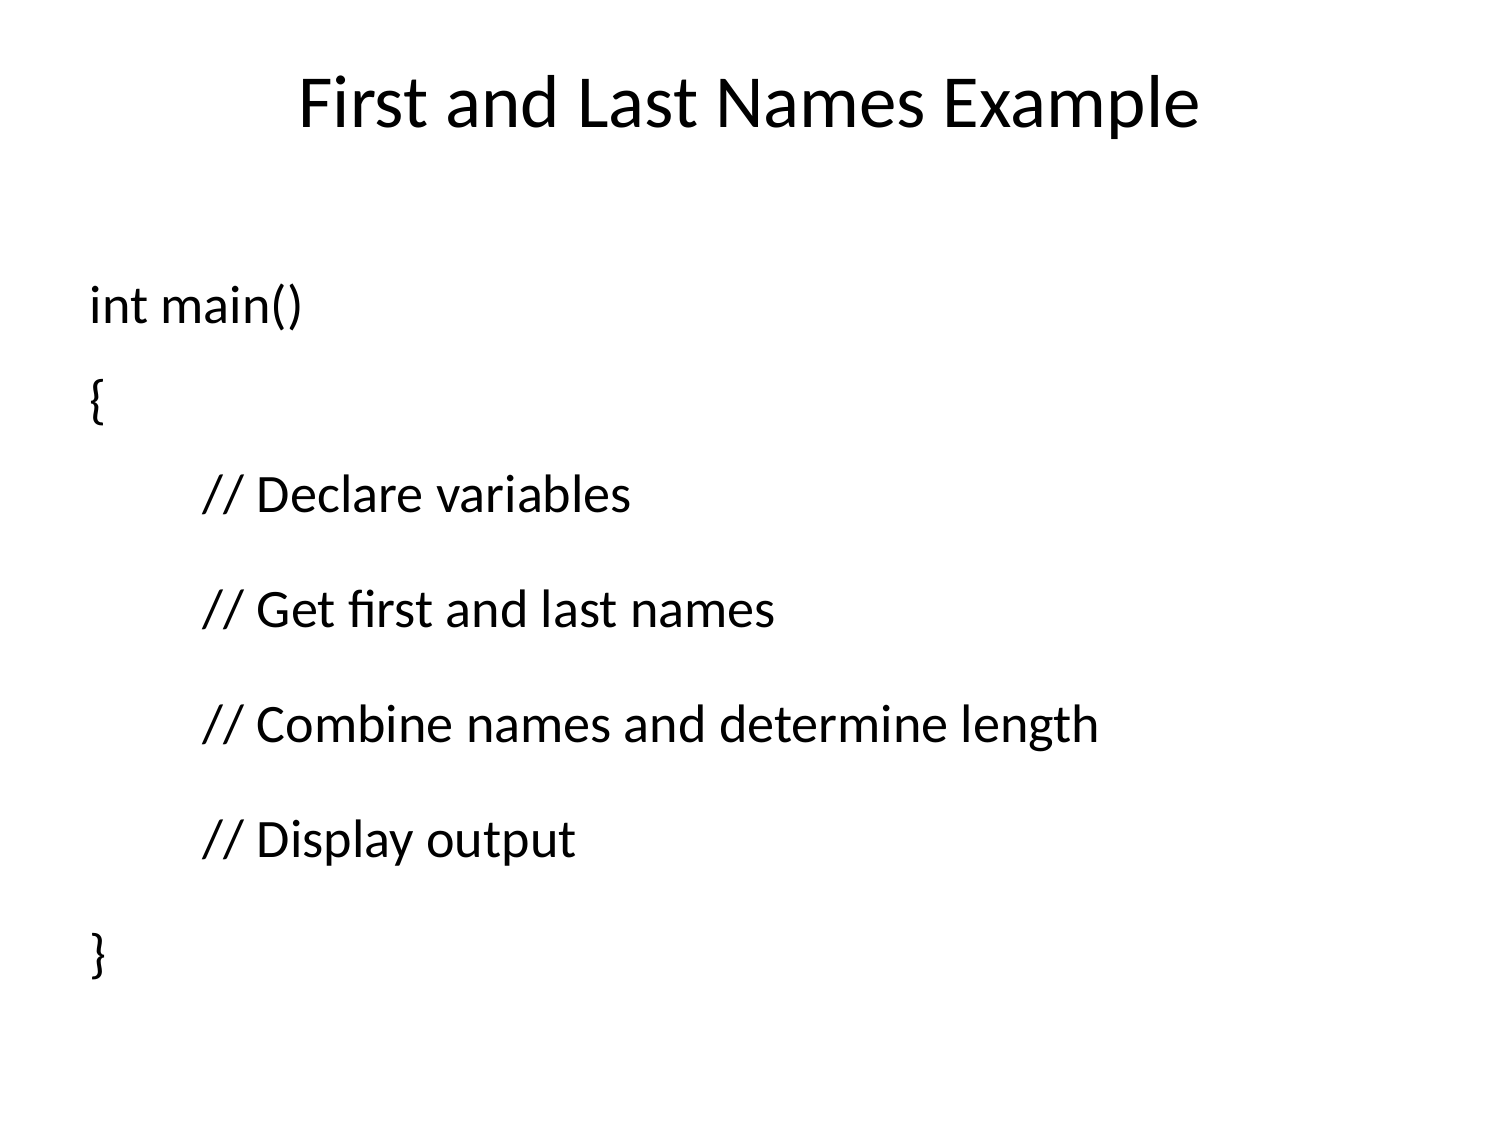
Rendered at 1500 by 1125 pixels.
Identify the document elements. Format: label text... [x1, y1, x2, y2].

list int main() { // Declare variables // Get first and last names // Combine names and determine length // Display output } [75, 262, 1425, 1005]
title First and Last Names Example [75, 45, 1425, 175]
